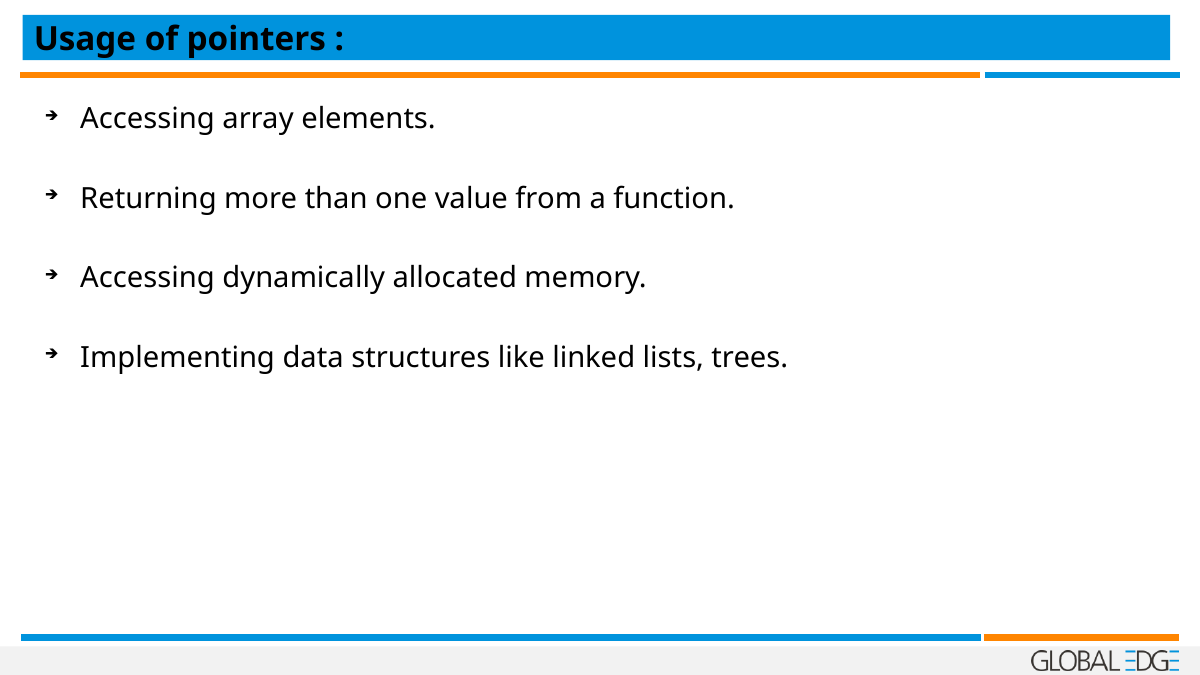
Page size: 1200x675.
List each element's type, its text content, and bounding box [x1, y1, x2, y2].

picture [1031, 650, 1179, 671]
text_box Accessing array elements. Returning more than one value from a function. Accessing dynamically allocated memory. Implementing data structures like linked lists, trees. [30, 89, 1126, 414]
text_box Usage of pointers : [22, 14, 1171, 61]
